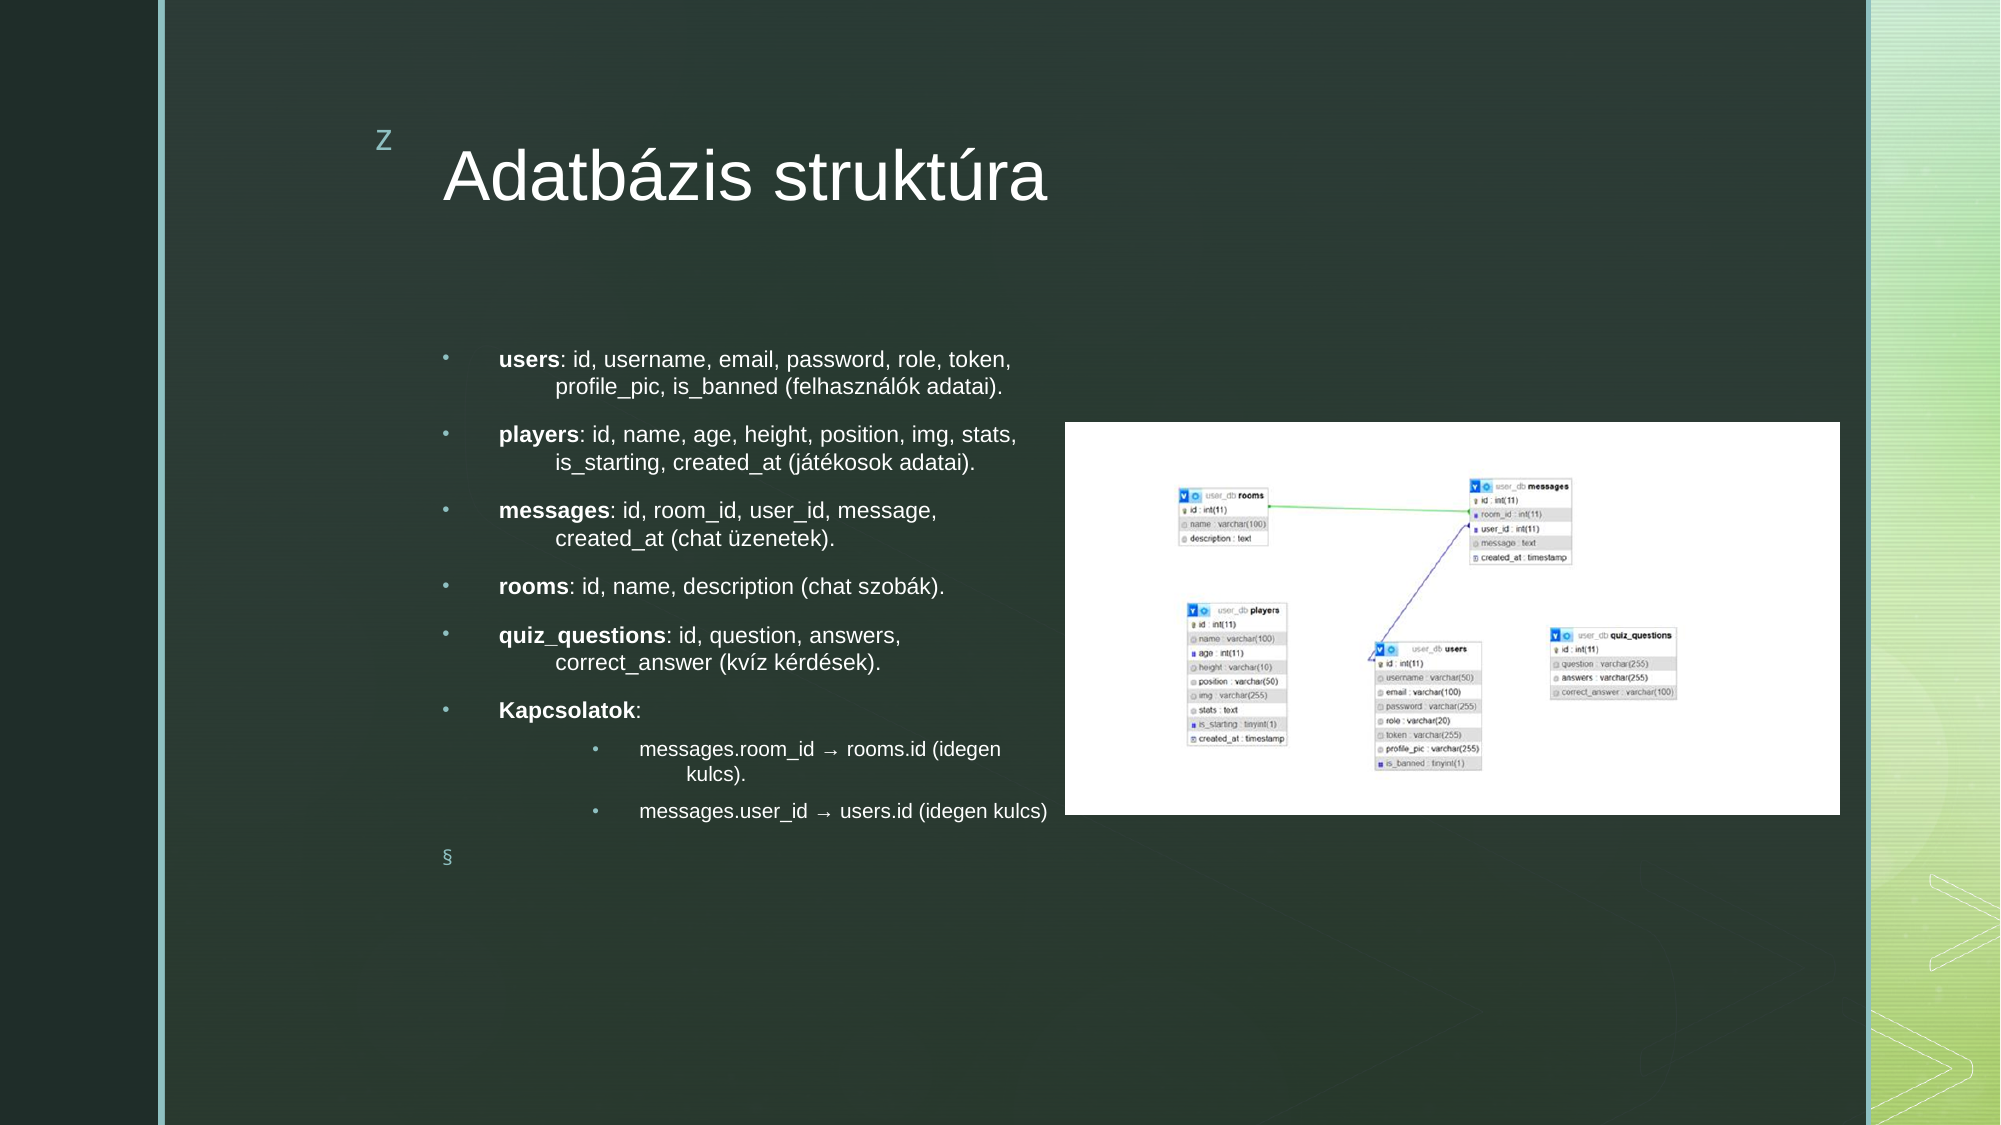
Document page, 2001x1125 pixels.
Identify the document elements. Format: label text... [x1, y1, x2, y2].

picture [1065, 422, 1840, 815]
list users: id, username, email, password, role, token, profile_pic, is_banned (felhasználók adatai). players: id, name, age, height, position, img, stats, is_starting, created_at (játékosok adatai). messages: id, room_id, user_id, message, created_at (chat üzenetek). rooms: id, name, description (chat szobák). quiz_questions: id, question, answers, correct_answer (kvíz kérdések). Kapcsolatok: messages.room_id → rooms.id (idegen kulcs). messages.user_id → users.id (idegen kulcs) [427, 336, 1066, 993]
title Adatbázis struktúra [428, 132, 1733, 310]
